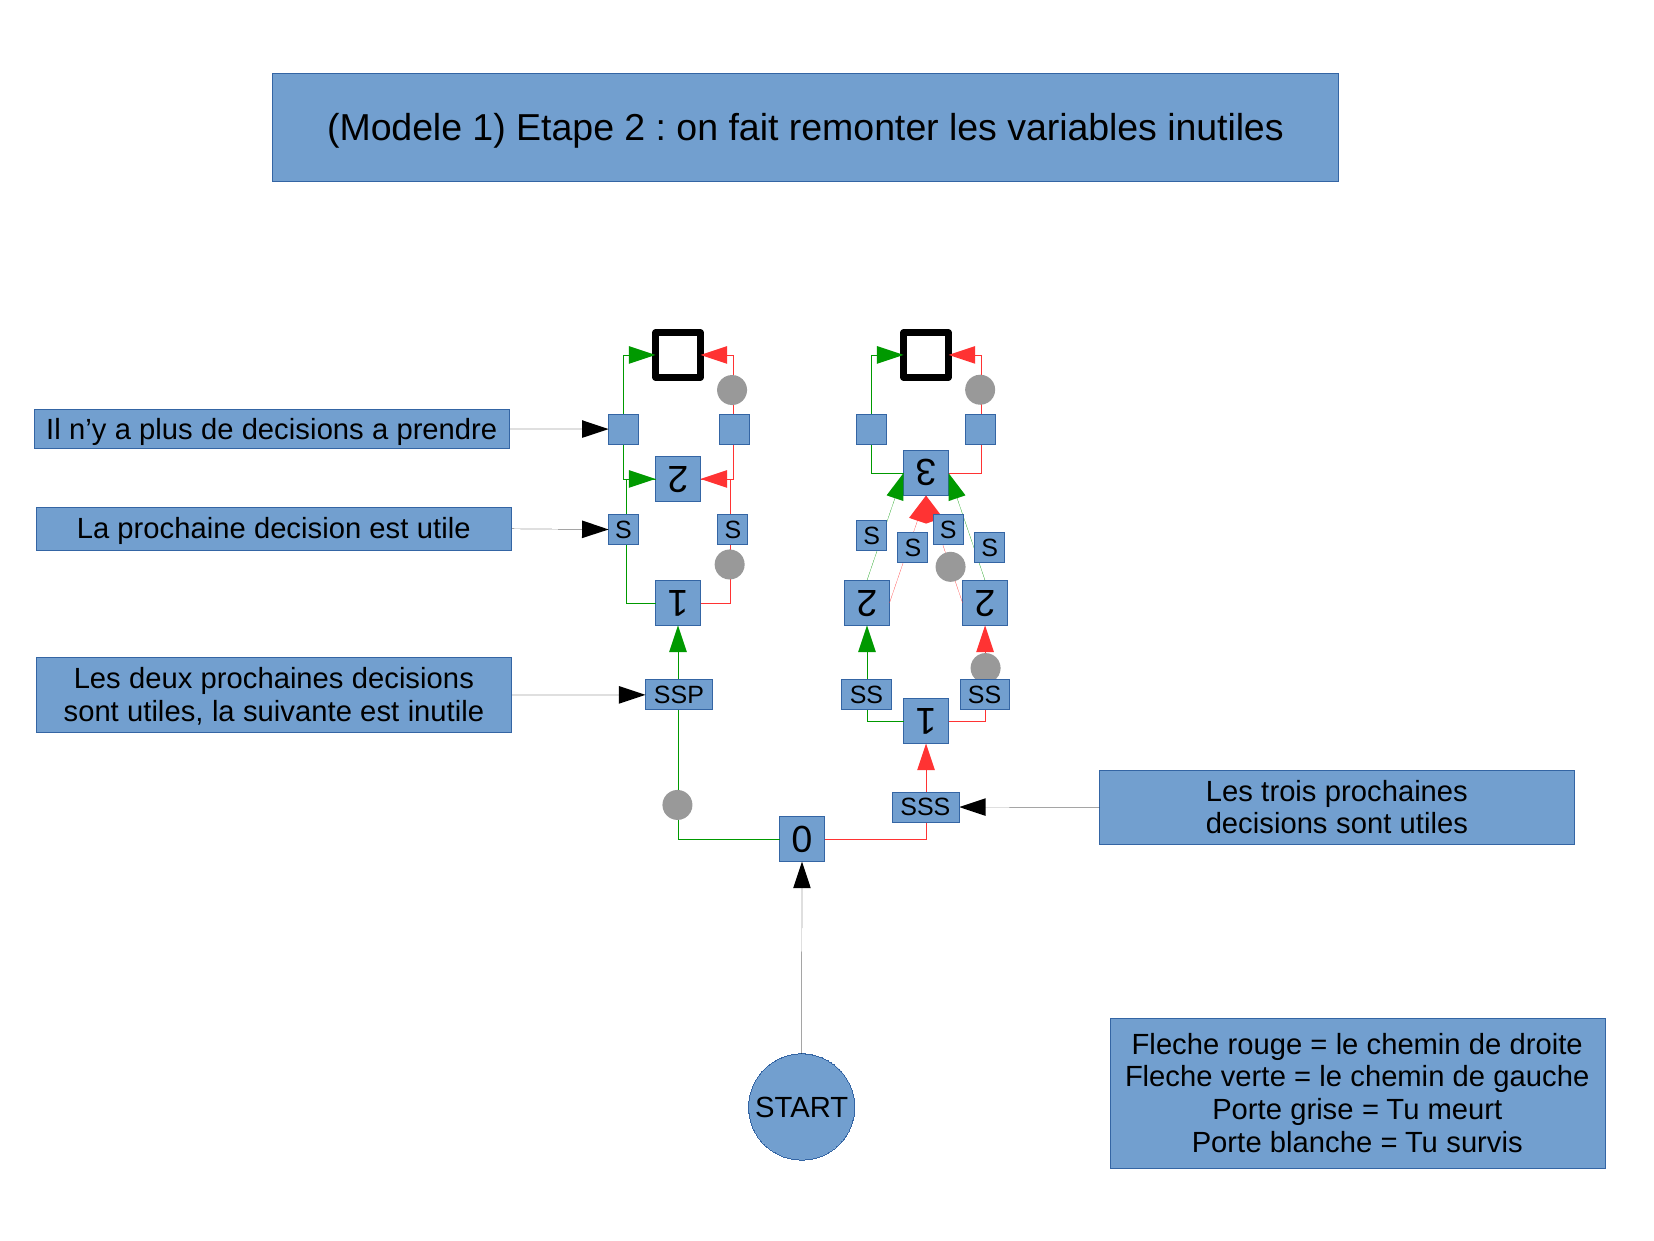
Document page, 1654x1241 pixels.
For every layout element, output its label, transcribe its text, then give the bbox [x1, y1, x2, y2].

text_box [608, 414, 639, 445]
text_box SSS [892, 792, 960, 823]
text_box [903, 332, 949, 378]
text_box Fleche rouge = le chemin de droite Fleche verte = le chemin de gauche Porte grise = Tu meurt Porte blanche = Tu survis [1110, 1018, 1606, 1169]
text_box 3 [903, 450, 949, 496]
text_box [856, 414, 887, 445]
text_box S [933, 514, 964, 545]
text_box SS [960, 679, 1010, 710]
text_box 1 [655, 580, 701, 626]
text_box [935, 551, 966, 582]
text_box [655, 332, 701, 378]
text_box [719, 414, 750, 445]
text_box [714, 549, 745, 580]
text_box Les trois prochaines decisions sont utiles [1099, 770, 1575, 845]
text_box [970, 653, 1001, 679]
text_box START [748, 1053, 855, 1161]
text_box La prochaine decision est utile [36, 507, 512, 551]
text_box [965, 374, 996, 405]
text_box Les deux prochaines decisions sont utiles, la suivante est inutile [36, 657, 512, 733]
text_box 2 [655, 456, 701, 502]
text_box S [608, 514, 639, 545]
text_box SS [841, 679, 892, 710]
text_box 2 [844, 580, 890, 626]
text_box S [974, 532, 1005, 563]
text_box (Modele 1) Etape 2 : on fait remonter les variables inutiles [272, 73, 1339, 182]
text_box SSP [645, 679, 713, 710]
text_box S [717, 514, 748, 545]
text_box S [897, 532, 928, 563]
text_box 0 [779, 816, 825, 862]
text_box [965, 414, 996, 445]
text_box [662, 789, 693, 820]
text_box [717, 375, 748, 406]
text_box Il n’y a plus de decisions a prendre [34, 409, 510, 449]
text_box S [856, 520, 887, 551]
text_box 2 [962, 580, 1008, 626]
text_box 1 [903, 698, 949, 744]
